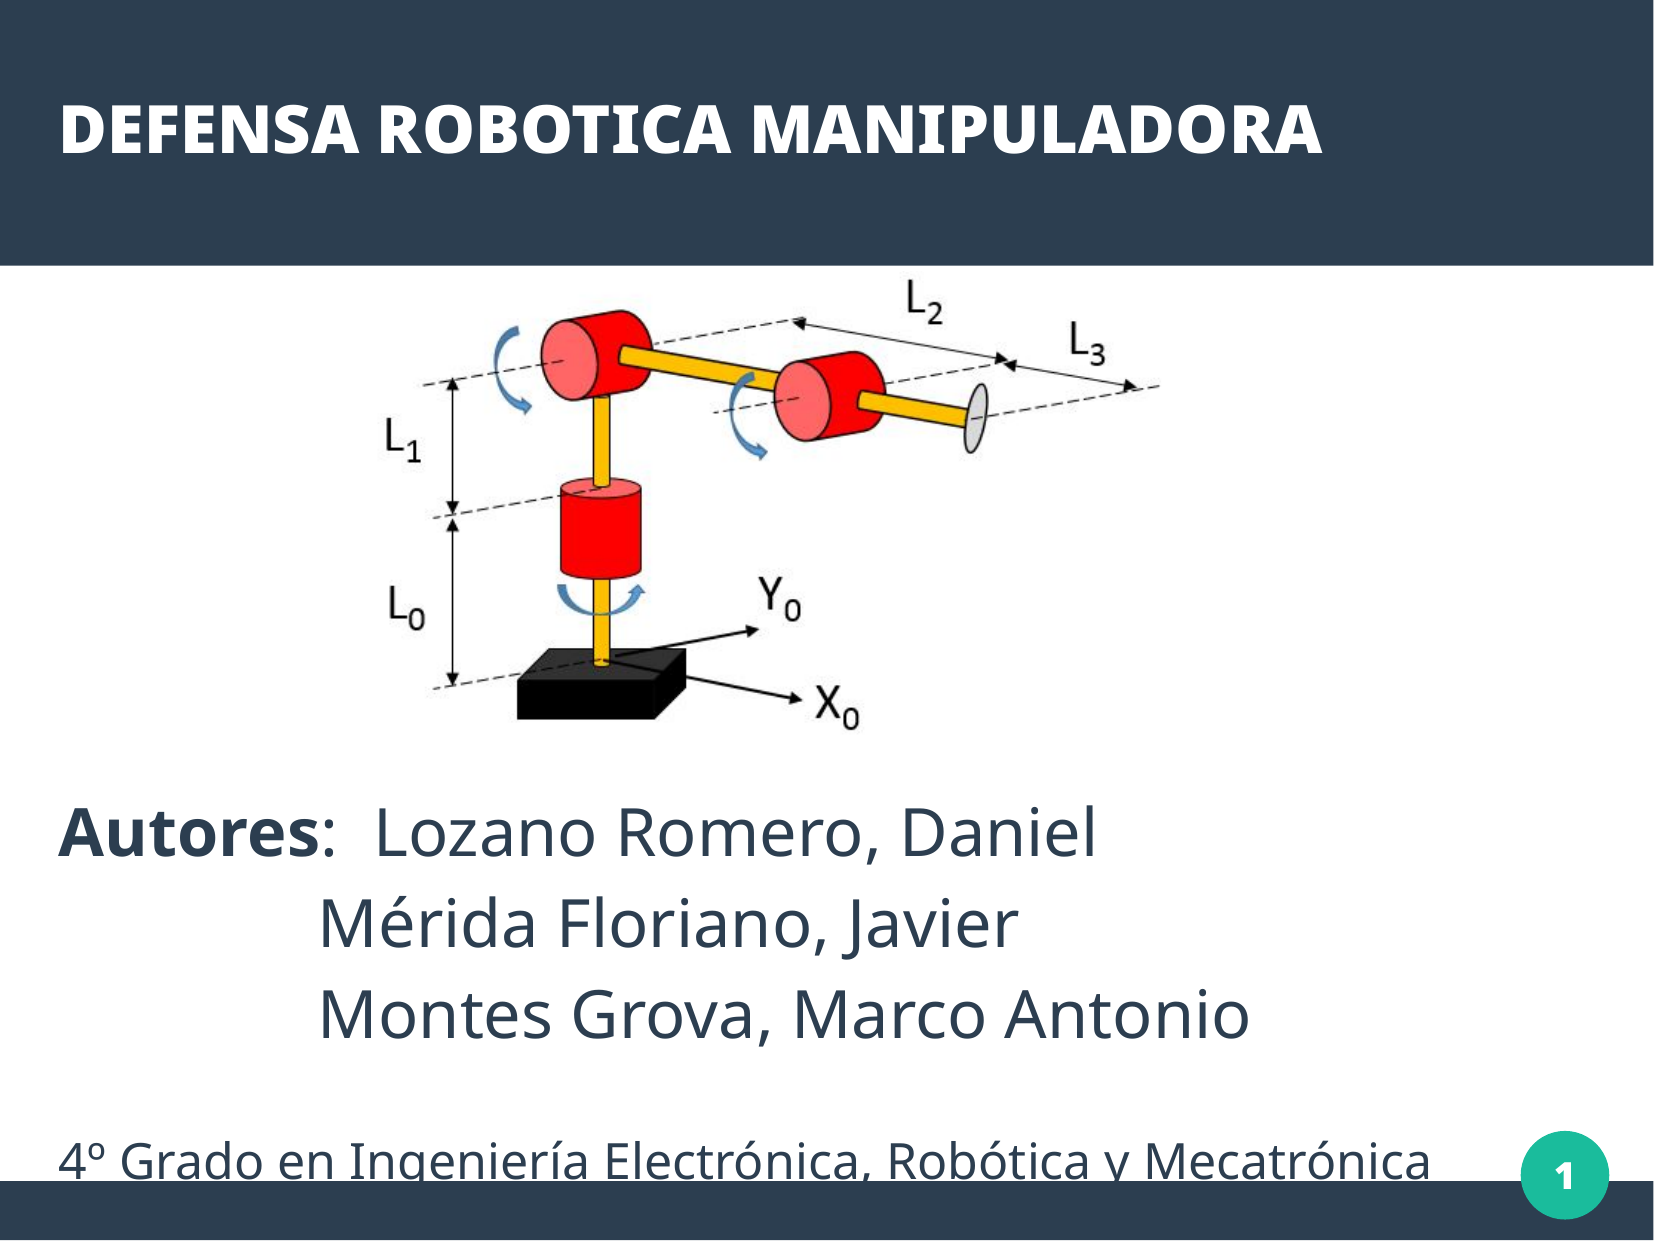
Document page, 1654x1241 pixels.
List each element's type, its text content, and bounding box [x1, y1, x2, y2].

picture [366, 271, 1170, 604]
subtitle Autores: Lozano Romero, Daniel Mérida Floriano, Javier Montes Grova, Marco Antonio 4º Grado en Ingeniería Electrónica, Robótica y Mecatrónica [59, 604, 1595, 1187]
title DEFENSA ROBOTICA MANIPULADORA [59, 49, 1595, 207]
